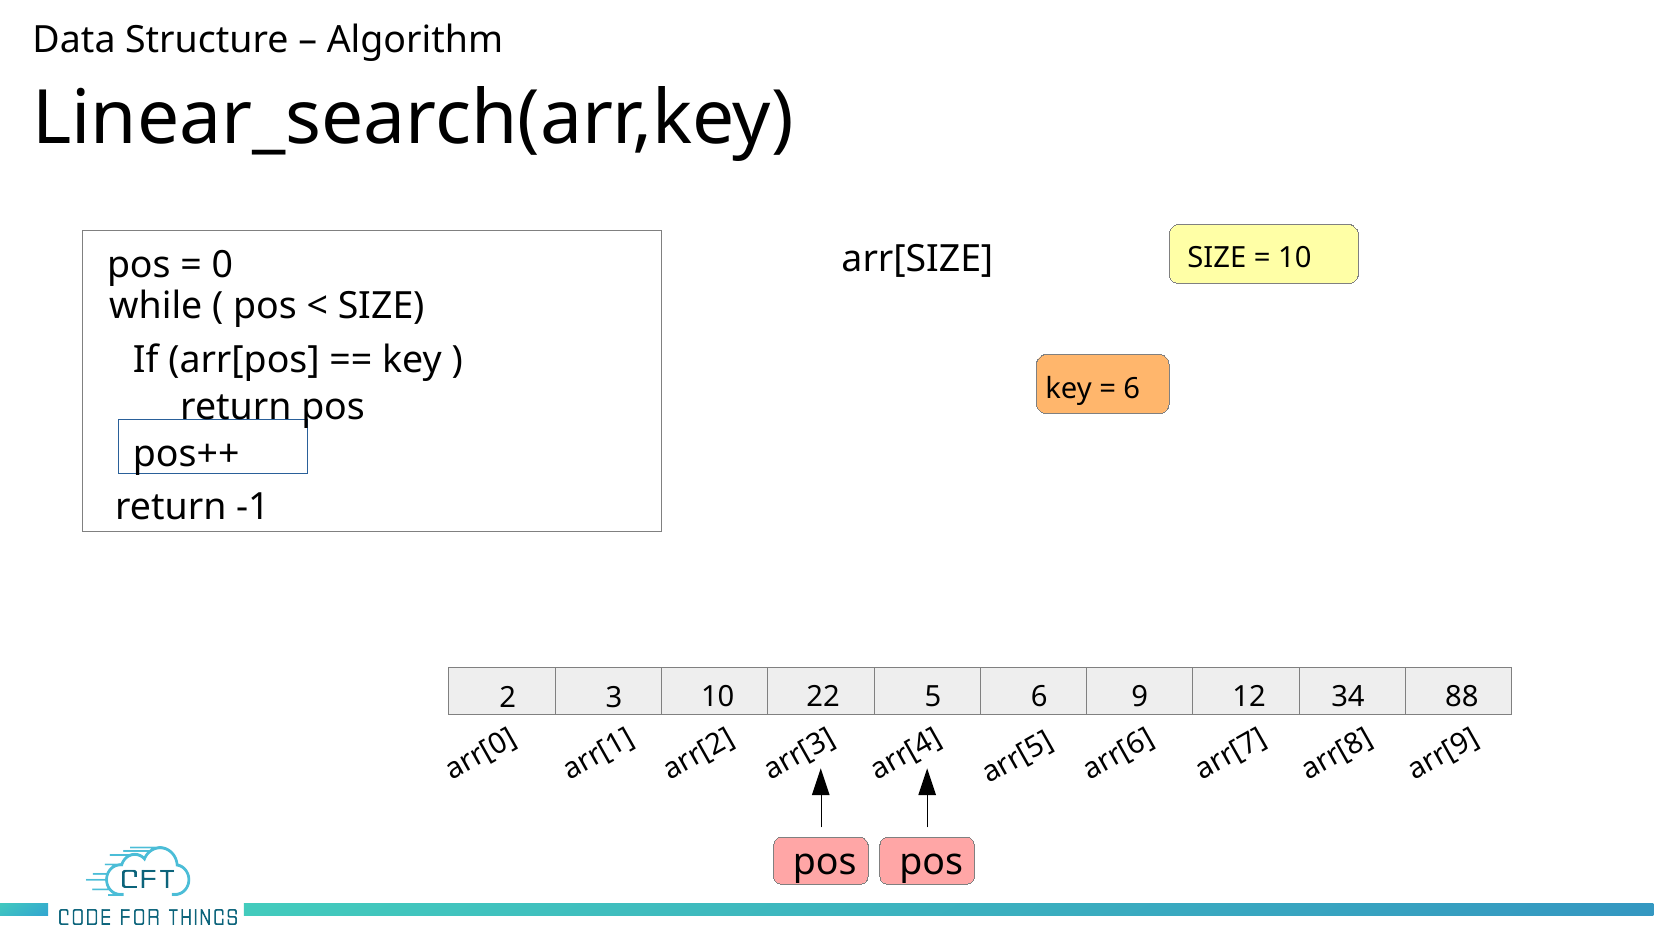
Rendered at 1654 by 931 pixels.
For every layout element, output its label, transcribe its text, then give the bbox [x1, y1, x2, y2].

text_box arr[8] [1279, 690, 1414, 806]
title Data Structure – Algorithm Linear_search(arr,key) [32, 12, 1184, 166]
text_box arr[SIZE] [826, 224, 1040, 291]
text_box arr[9] [1382, 697, 1524, 806]
text_box 5 [909, 667, 958, 717]
text_box [331, 230, 662, 532]
text_box arr[0] [419, 692, 561, 806]
text_box arr[6] [1063, 690, 1199, 806]
text_box 6 [1016, 667, 1065, 717]
text_box 22 [791, 667, 859, 717]
picture [59, 846, 237, 925]
text_box arr[3] [738, 705, 880, 806]
text_box pos = 0 [82, 230, 331, 289]
text_box pos [884, 827, 981, 886]
text_box If (arr[pos] == key ) [118, 324, 544, 384]
text_box [1498, 667, 1512, 715]
text_box [859, 667, 909, 715]
text_box [1165, 667, 1217, 715]
text_box 10 [686, 667, 754, 717]
text_box [1169, 224, 1359, 284]
text_box [879, 838, 884, 884]
text_box return -1 [100, 472, 331, 532]
text_box [82, 289, 165, 532]
text_box 2 [484, 669, 533, 719]
text_box arr[5] [957, 694, 1099, 810]
text_box SIZE = 10 [1172, 228, 1353, 278]
text_box [1037, 354, 1169, 360]
text_box while ( pos < SIZE) [94, 271, 485, 331]
text_box 12 [1217, 667, 1285, 717]
text_box pos++ [118, 419, 349, 479]
text_box [1285, 667, 1316, 715]
text_box [958, 667, 1016, 715]
text_box pos [778, 827, 875, 886]
text_box 88 [1430, 667, 1498, 717]
text_box arr[1] [537, 690, 674, 806]
text_box arr[2] [637, 697, 774, 806]
text_box arr[4] [848, 692, 987, 806]
text_box 34 [1316, 667, 1384, 717]
text_box [1384, 667, 1430, 715]
text_box 9 [1116, 667, 1165, 717]
text_box [754, 667, 791, 715]
text_box [1065, 667, 1116, 715]
text_box return pos [165, 372, 414, 432]
text_box [1039, 410, 1167, 414]
text_box [773, 837, 778, 884]
text_box key = 6 [1030, 360, 1176, 410]
text_box [448, 667, 686, 715]
text_box 3 [590, 669, 640, 719]
text_box arr[7] [1172, 696, 1312, 806]
